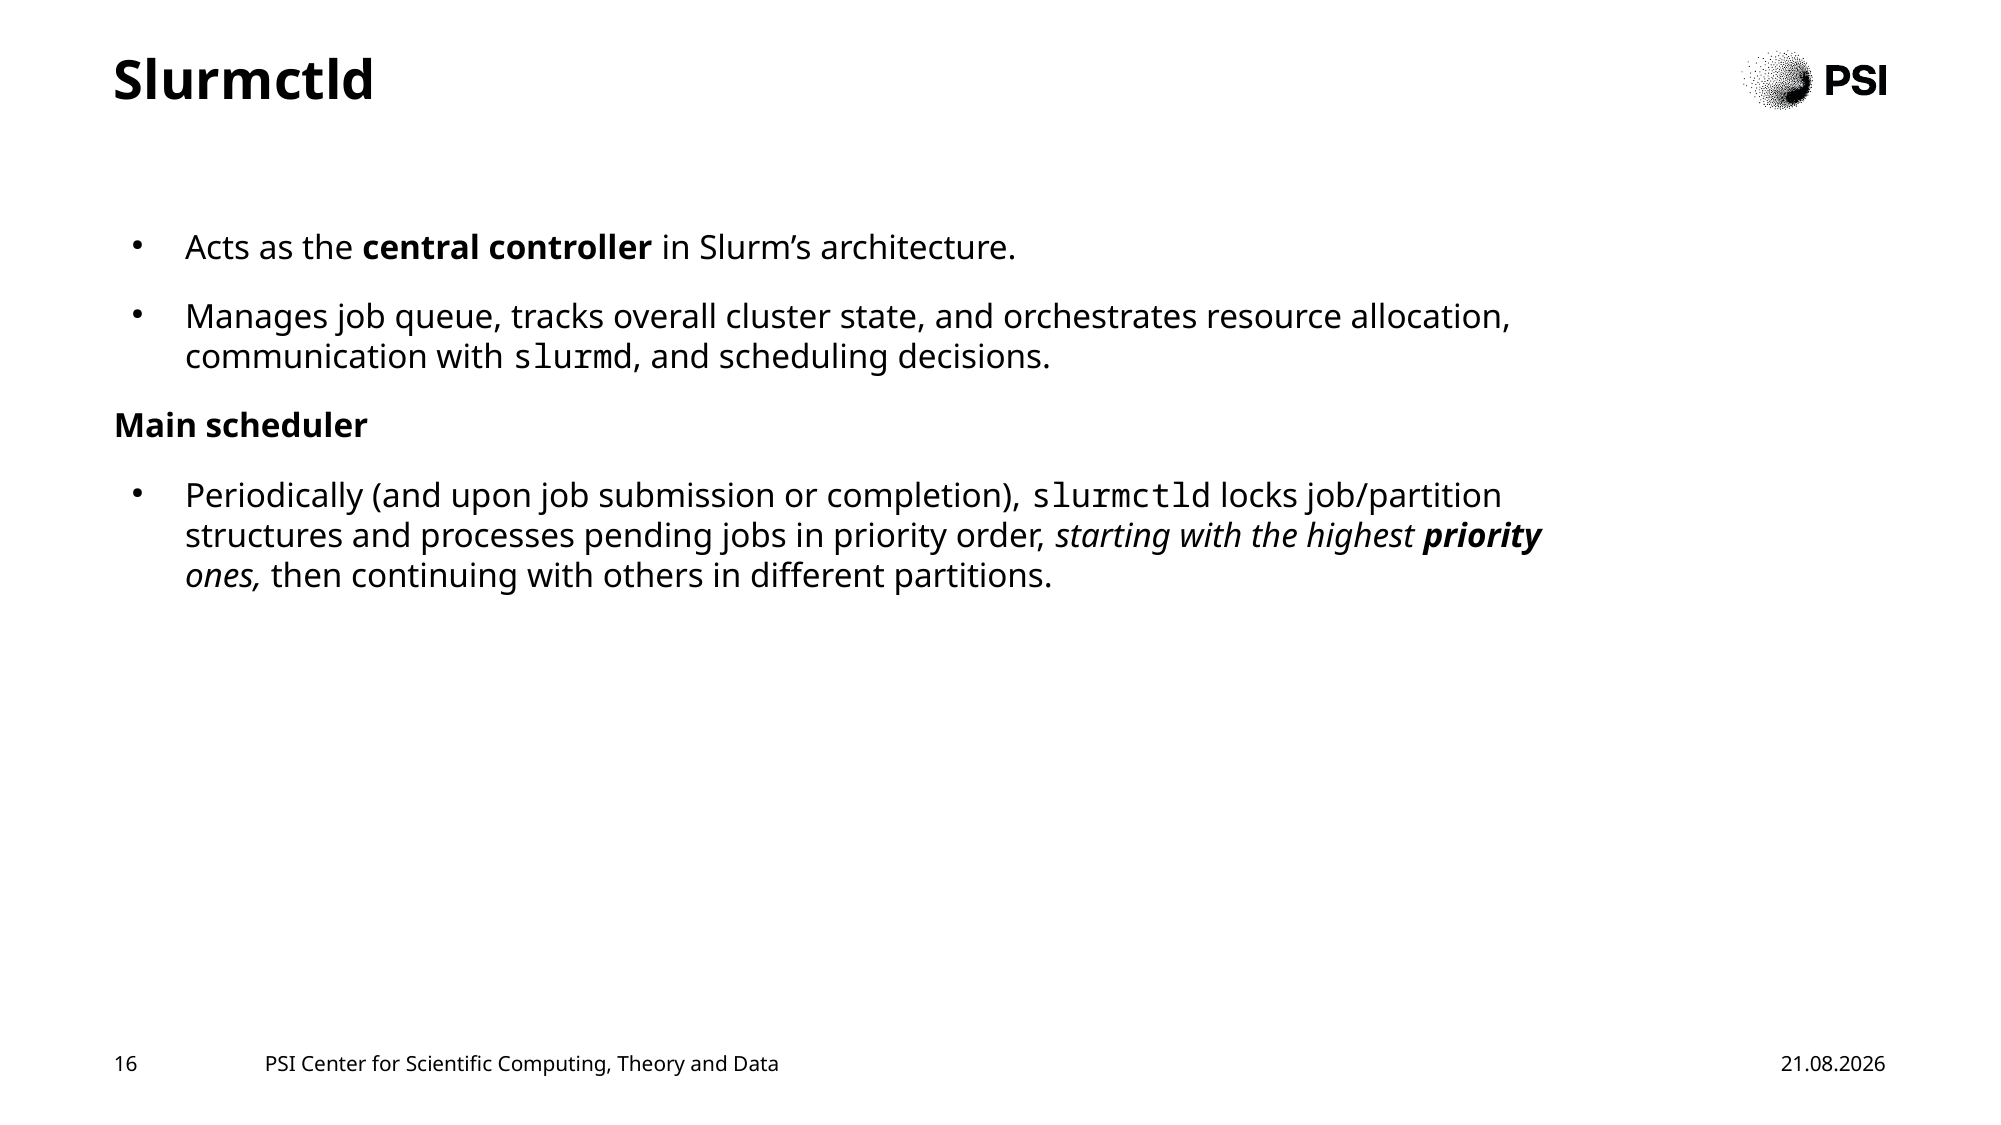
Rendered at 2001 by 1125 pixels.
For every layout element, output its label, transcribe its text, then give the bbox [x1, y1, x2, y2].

title Slurmctld [114, 45, 1585, 179]
list Acts as the central controller in Slurm’s architecture. Manages job queue, tracks overall cluster state, and orchestrates resource allocation, communication with slurmd, and scheduling decisions. Main scheduler Periodically (and upon job submission or completion), slurmctld locks job/partition structures and processes pending jobs in priority order, starting with the highest priority ones, then continuing with others in different partitions. [114, 225, 1585, 988]
